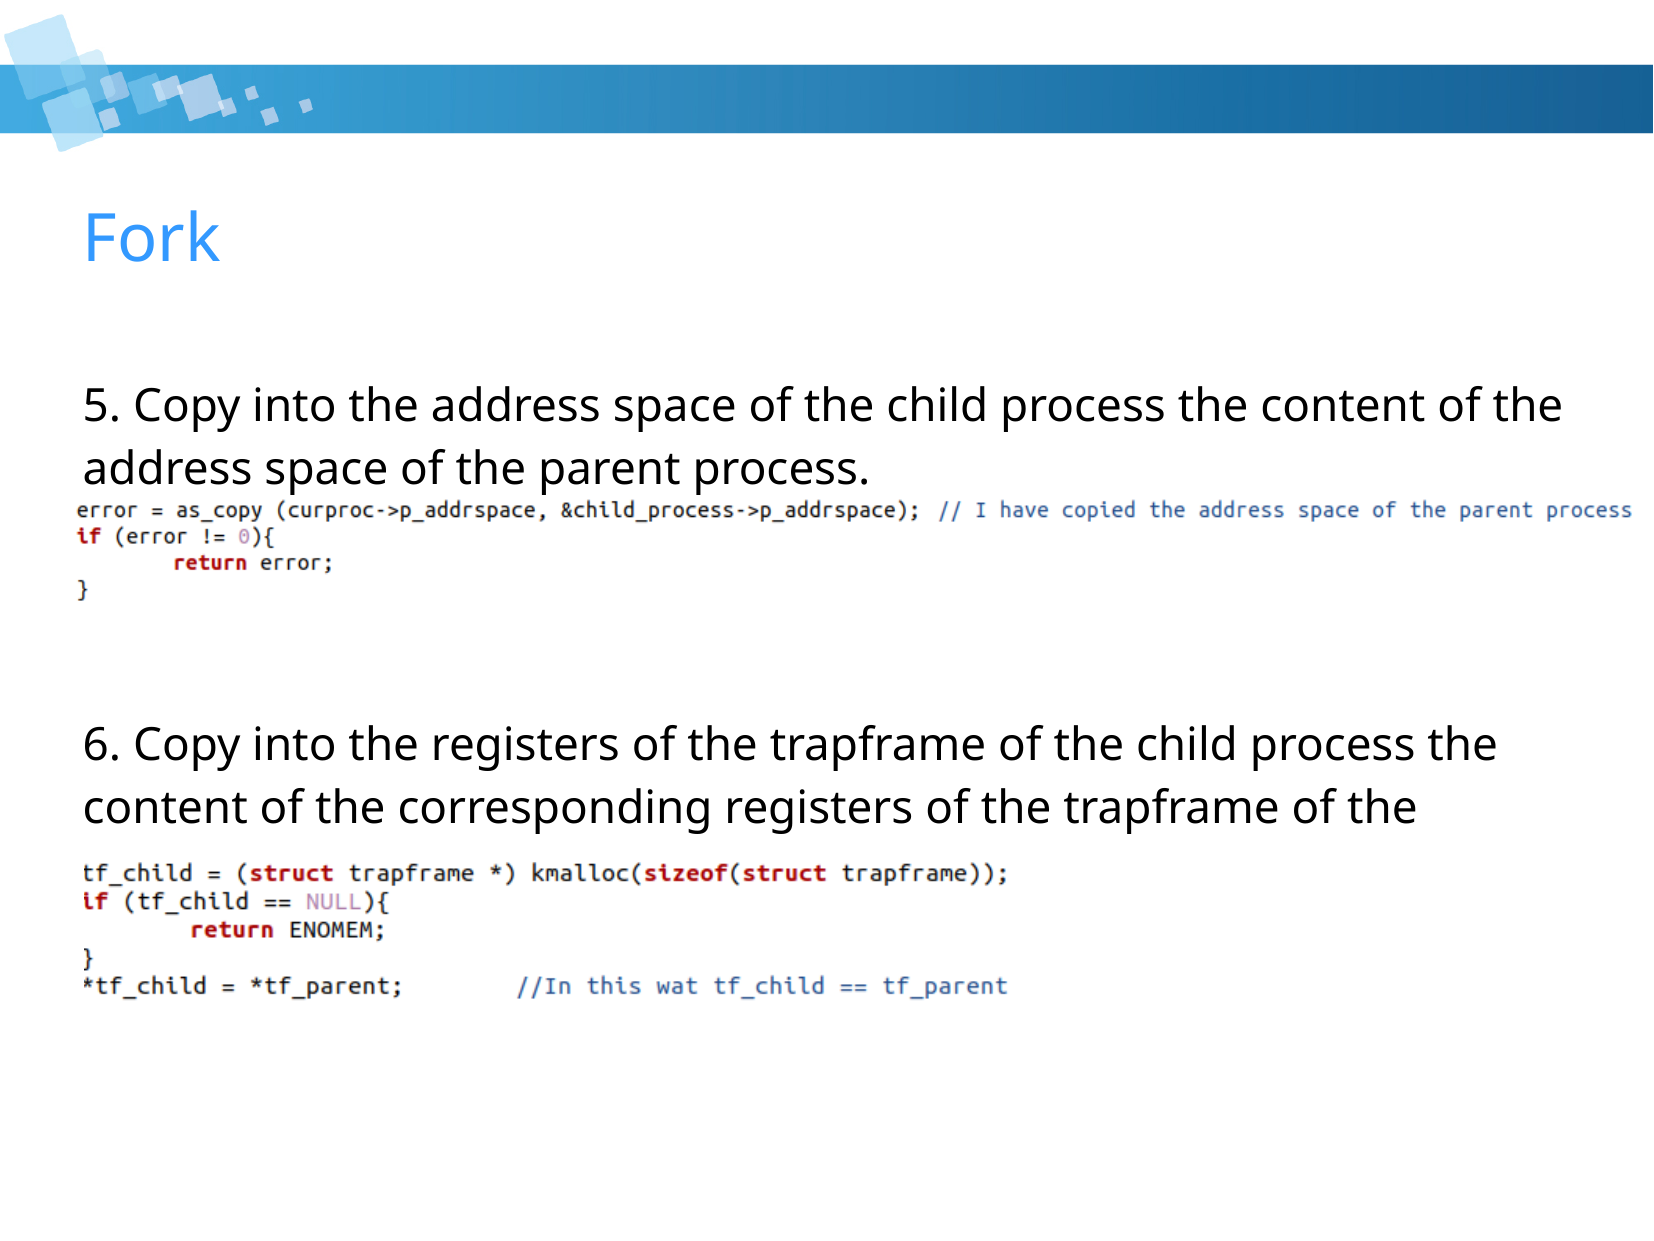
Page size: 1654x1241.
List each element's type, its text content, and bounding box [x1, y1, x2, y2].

title Fork [82, 132, 1571, 340]
picture [0, 0, 1653, 1238]
list 5. Copy into the address space of the child process the content of the address space of the parent process. 6. Copy into the registers of the trapframe of the child process the content of the corresponding registers of the trapframe of the parent process. [82, 611, 1571, 1093]
list 5. Copy into the address space of the child process the content of the address space of the parent process. 6. Copy into the registers of the trapframe of the child process the content of the corresponding registers of the trapframe of the parent process. [82, 372, 1571, 497]
